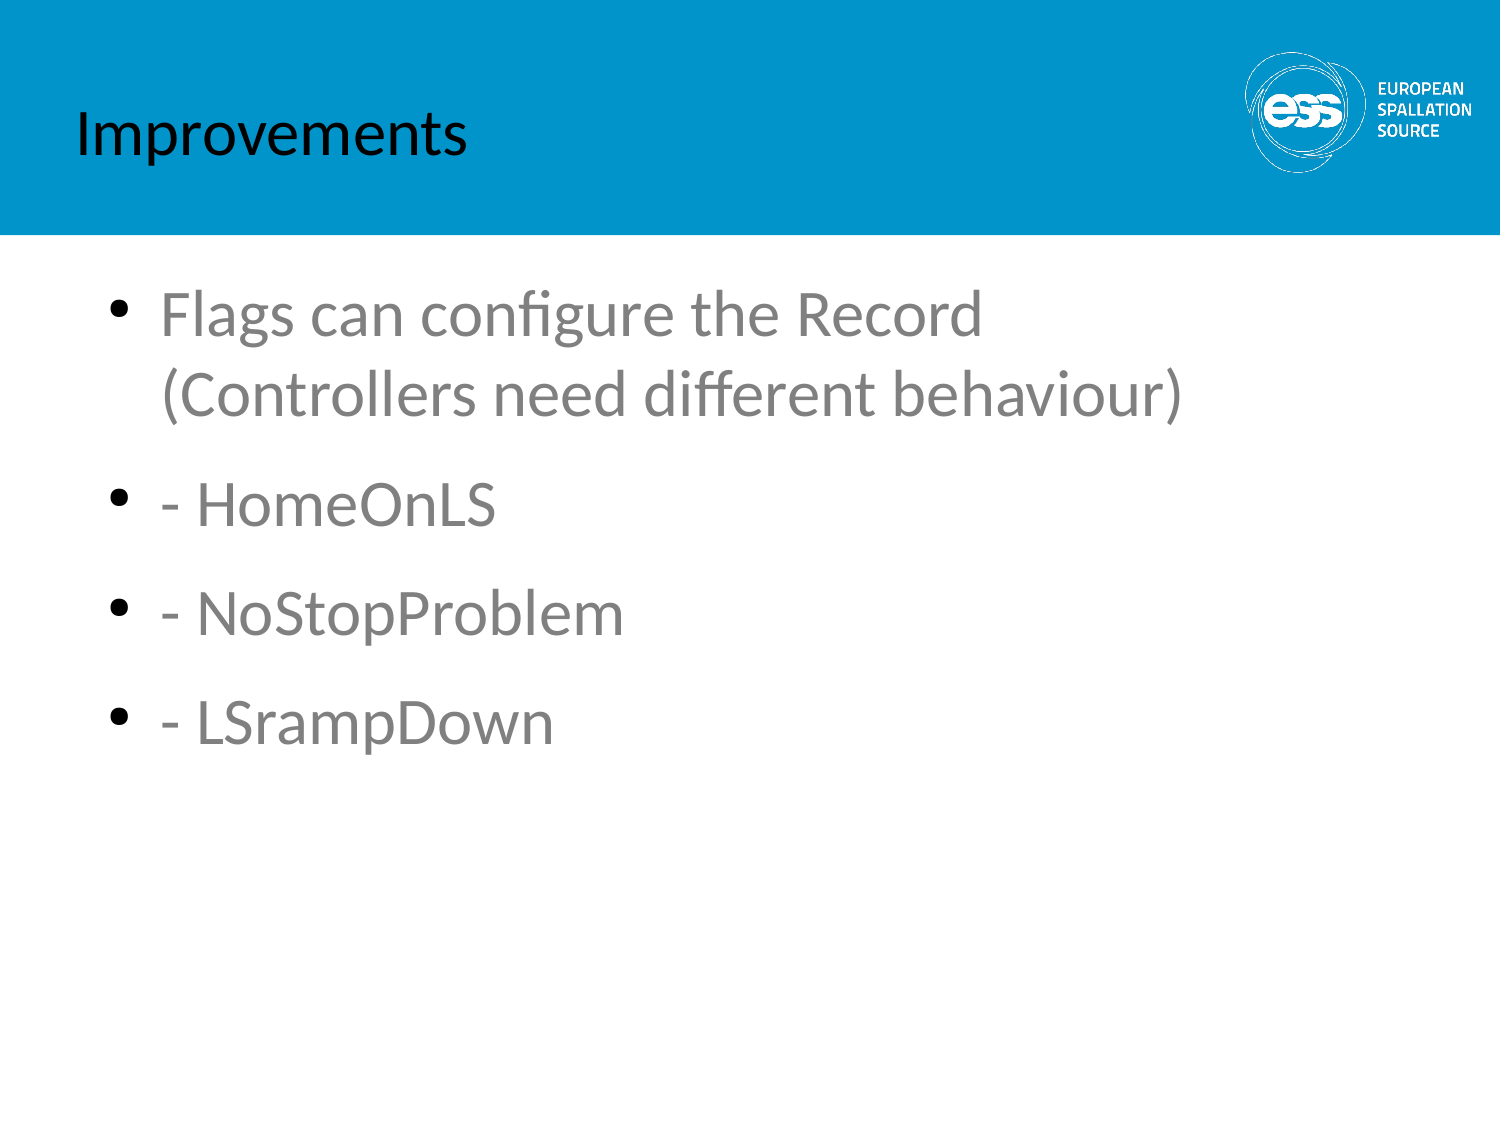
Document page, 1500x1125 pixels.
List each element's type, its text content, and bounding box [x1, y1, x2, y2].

picture [1400, 83, 1407, 94]
picture [1264, 94, 1342, 127]
picture [1443, 86, 1450, 93]
picture [1423, 83, 1430, 94]
picture [1418, 104, 1423, 115]
picture [1422, 125, 1428, 134]
picture [1432, 125, 1438, 136]
picture [1454, 83, 1458, 94]
picture [1379, 83, 1385, 94]
picture [1436, 104, 1444, 115]
picture [1409, 104, 1415, 115]
picture [1389, 104, 1393, 115]
picture [1398, 109, 1406, 115]
list Flags can configure the Record (Controllers need different behaviour) - HomeOnLS - NoStopProblem - LSrampDown [75, 262, 1426, 1005]
title Improvements [75, 45, 1247, 233]
